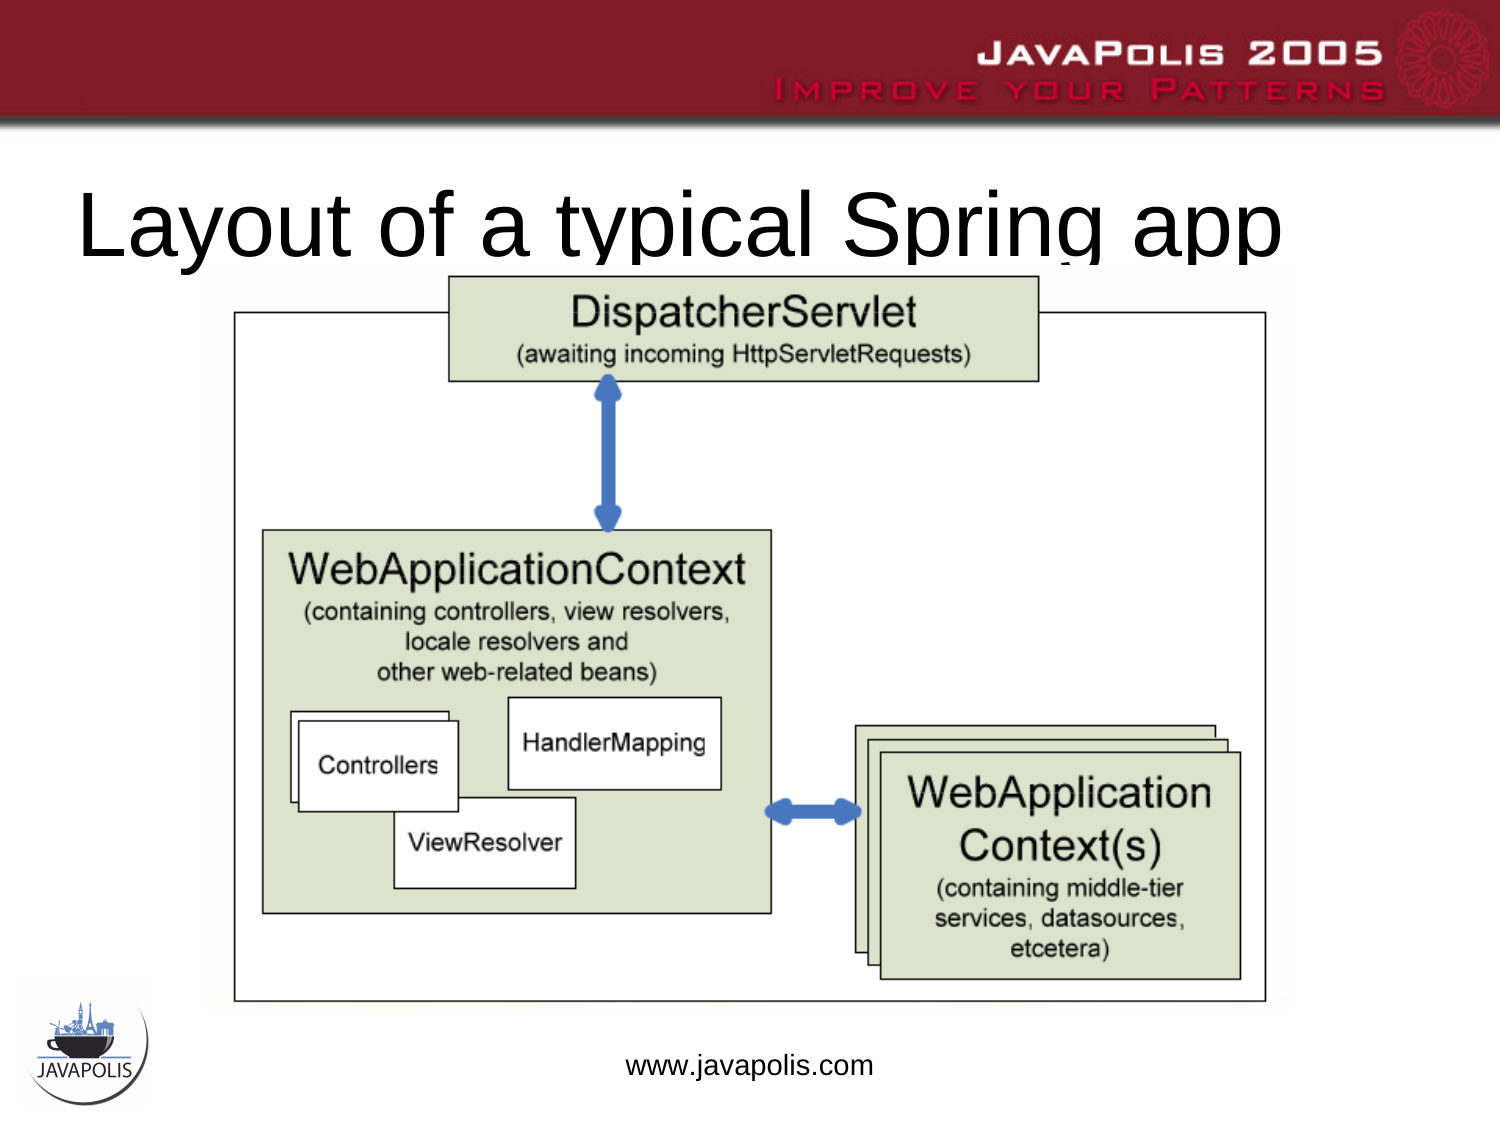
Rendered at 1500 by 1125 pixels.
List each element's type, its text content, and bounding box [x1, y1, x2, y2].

picture [0, 0, 1500, 140]
picture [20, 976, 149, 1106]
chart [206, 265, 1290, 1010]
title Layout of a typical Spring app [76, 148, 1424, 279]
